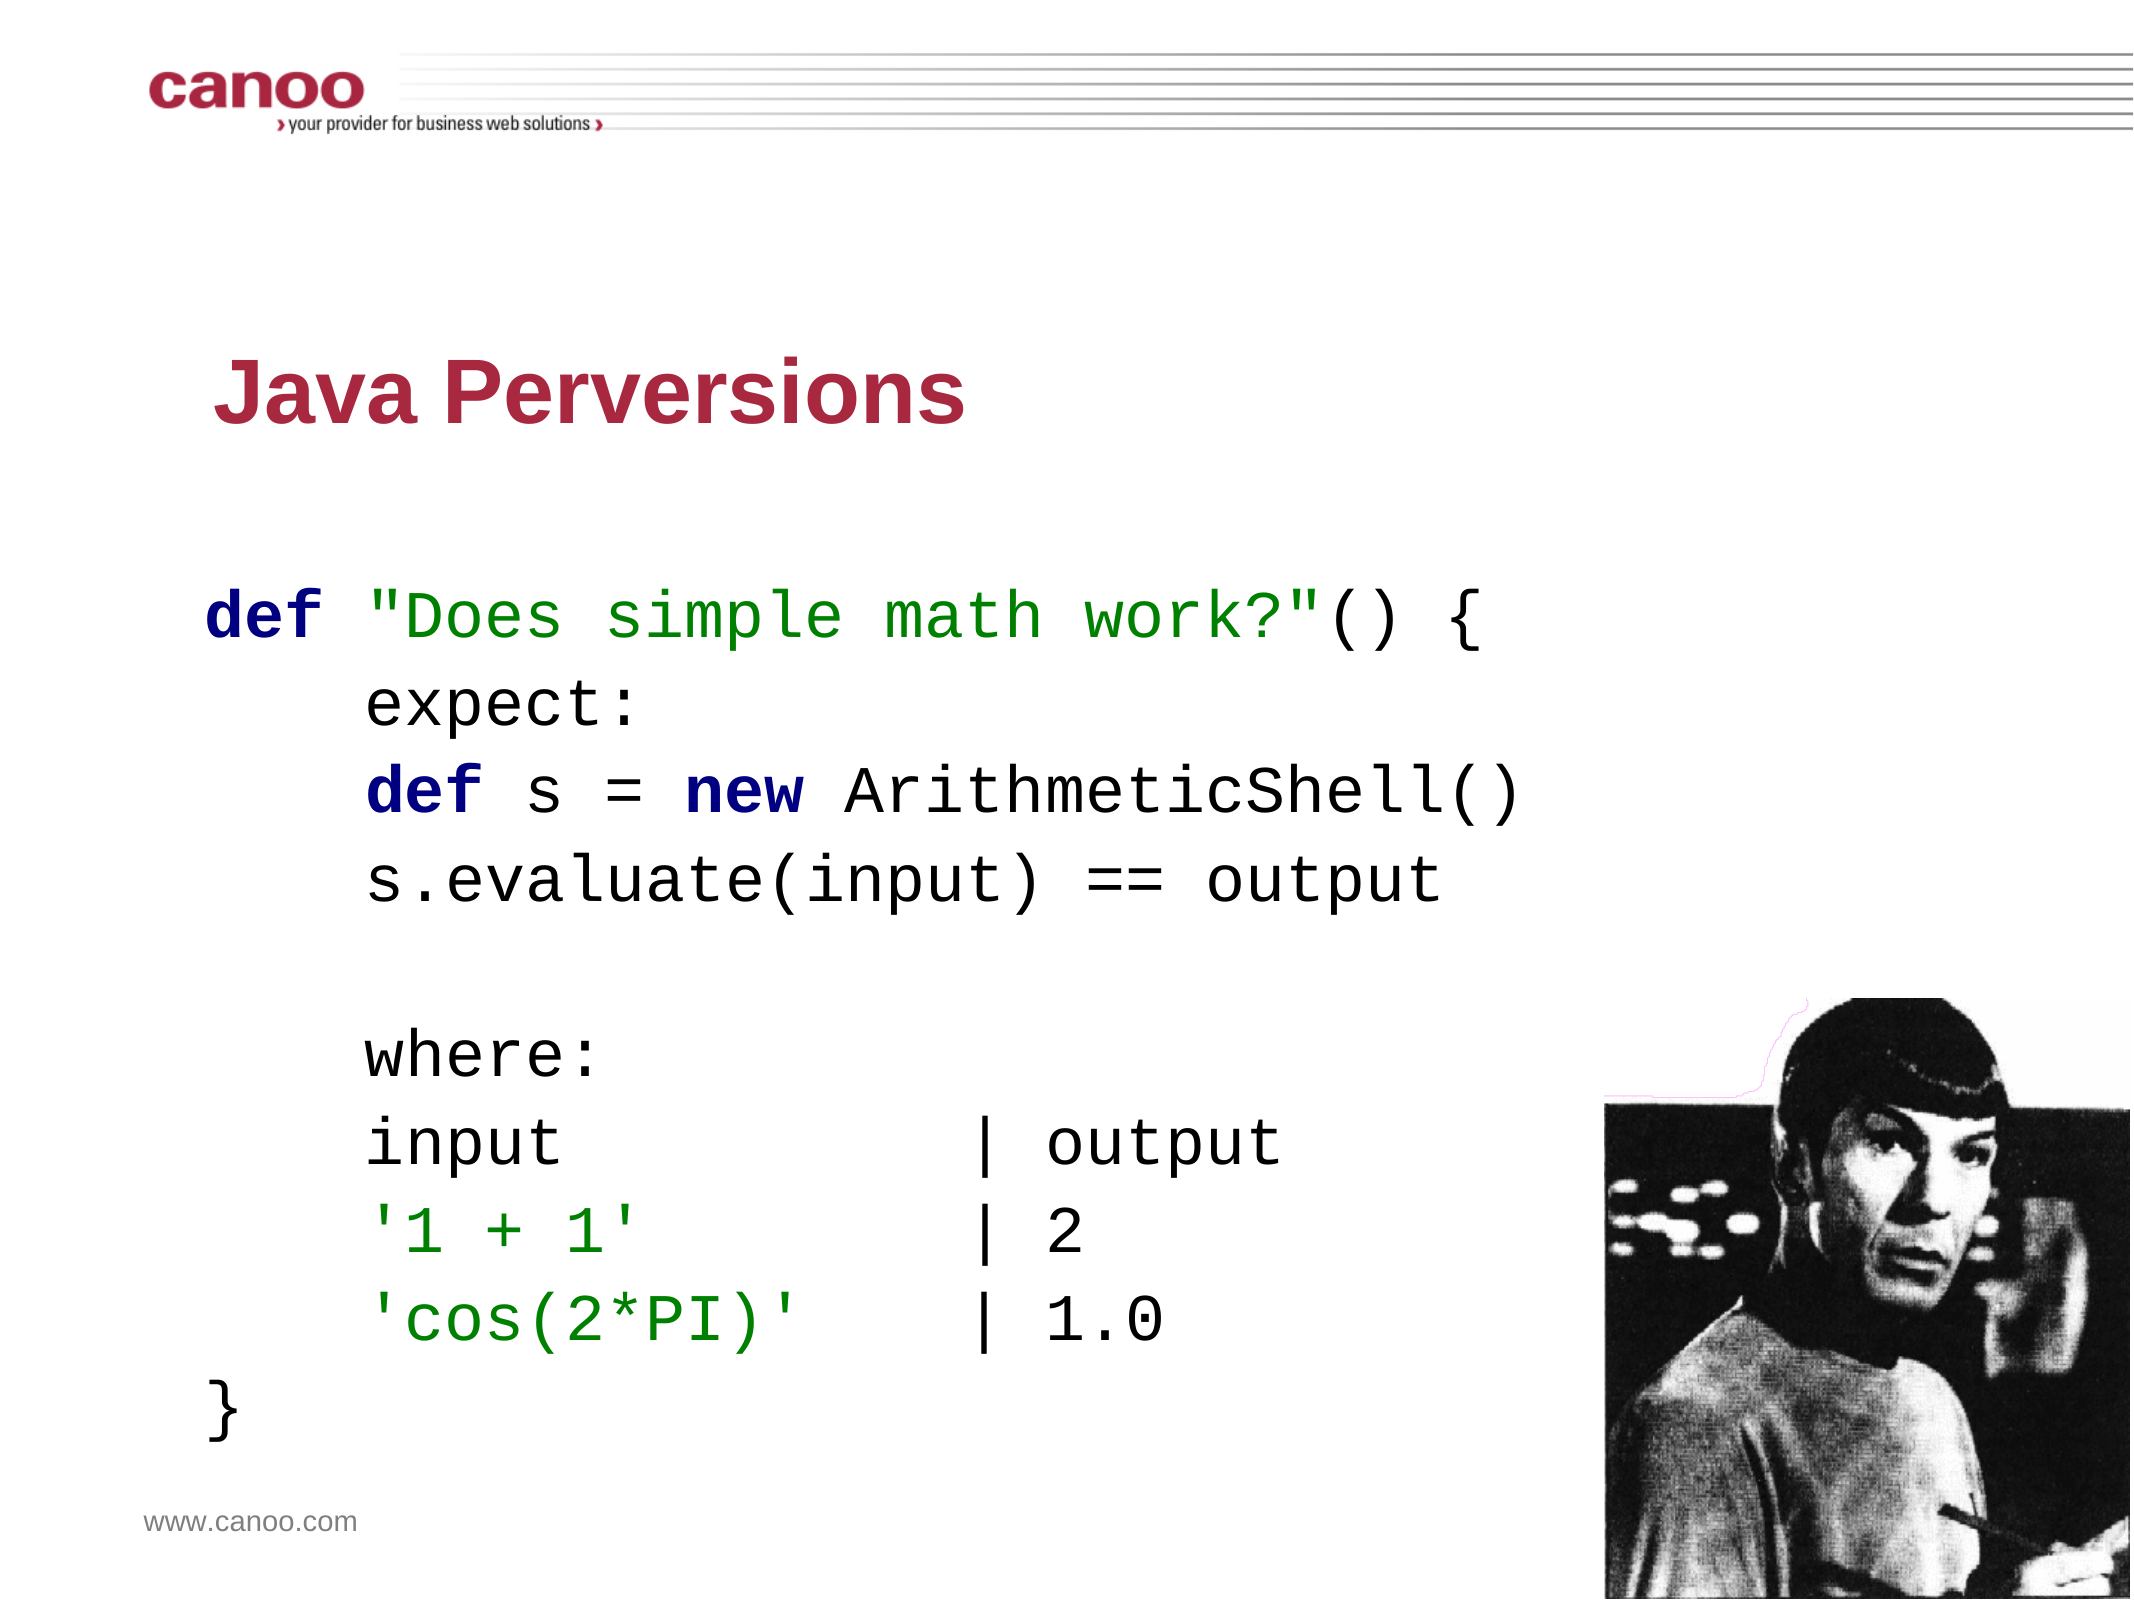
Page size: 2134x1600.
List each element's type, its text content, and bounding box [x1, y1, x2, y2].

picture [1604, 998, 2130, 1599]
title Java Perversions [204, 220, 2020, 451]
list def "Does simple math work?"() { expect: def s = new ArithmeticShell() s.evaluate(input) == output where: input | output '1 + 1' | 2 'cos(2*PI)' | 1.0 } [204, 562, 2018, 1538]
picture [0, 21, 2134, 188]
